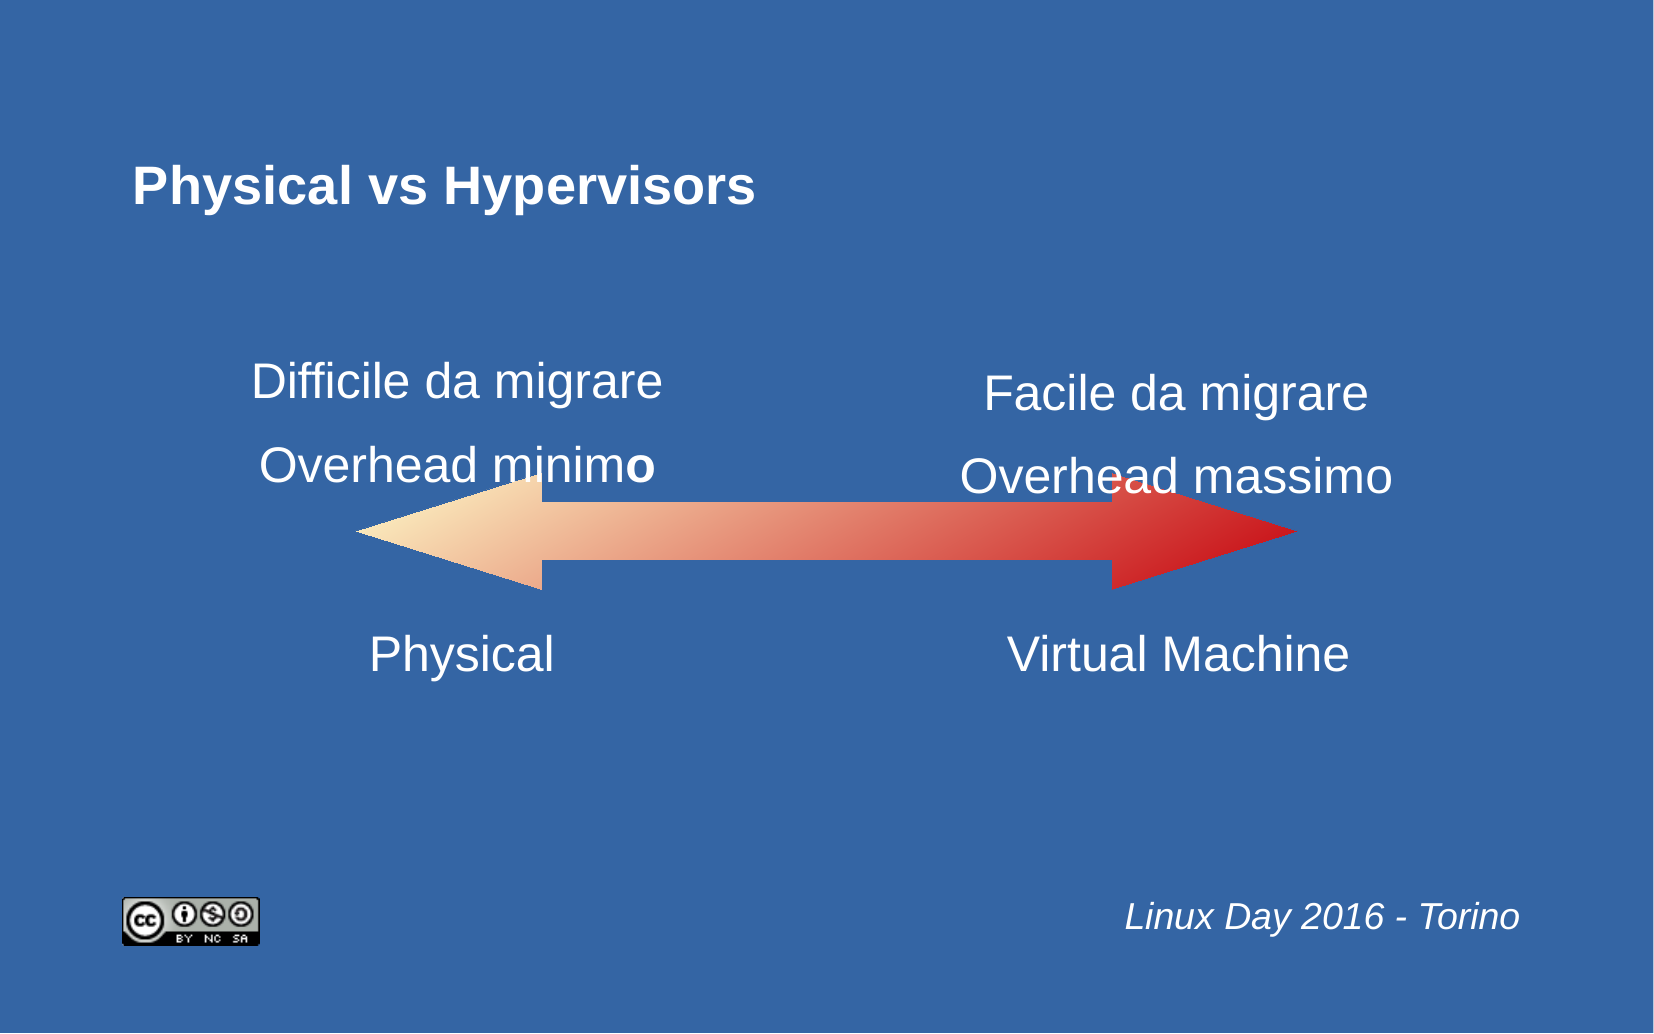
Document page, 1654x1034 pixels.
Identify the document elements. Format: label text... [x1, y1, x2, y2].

text_box Physical [354, 590, 579, 745]
text_box Physical vs Hypervisors [118, 118, 1536, 815]
text_box Virtual Machine [992, 590, 1382, 745]
text_box Facile da migrare Overhead massimo [944, 329, 1418, 531]
text_box Linux Day 2016 - Torino [1109, 887, 1536, 1034]
text_box [354, 501, 1300, 590]
text_box Difficile da migrare Overhead minimo [236, 318, 709, 520]
picture [122, 897, 260, 946]
